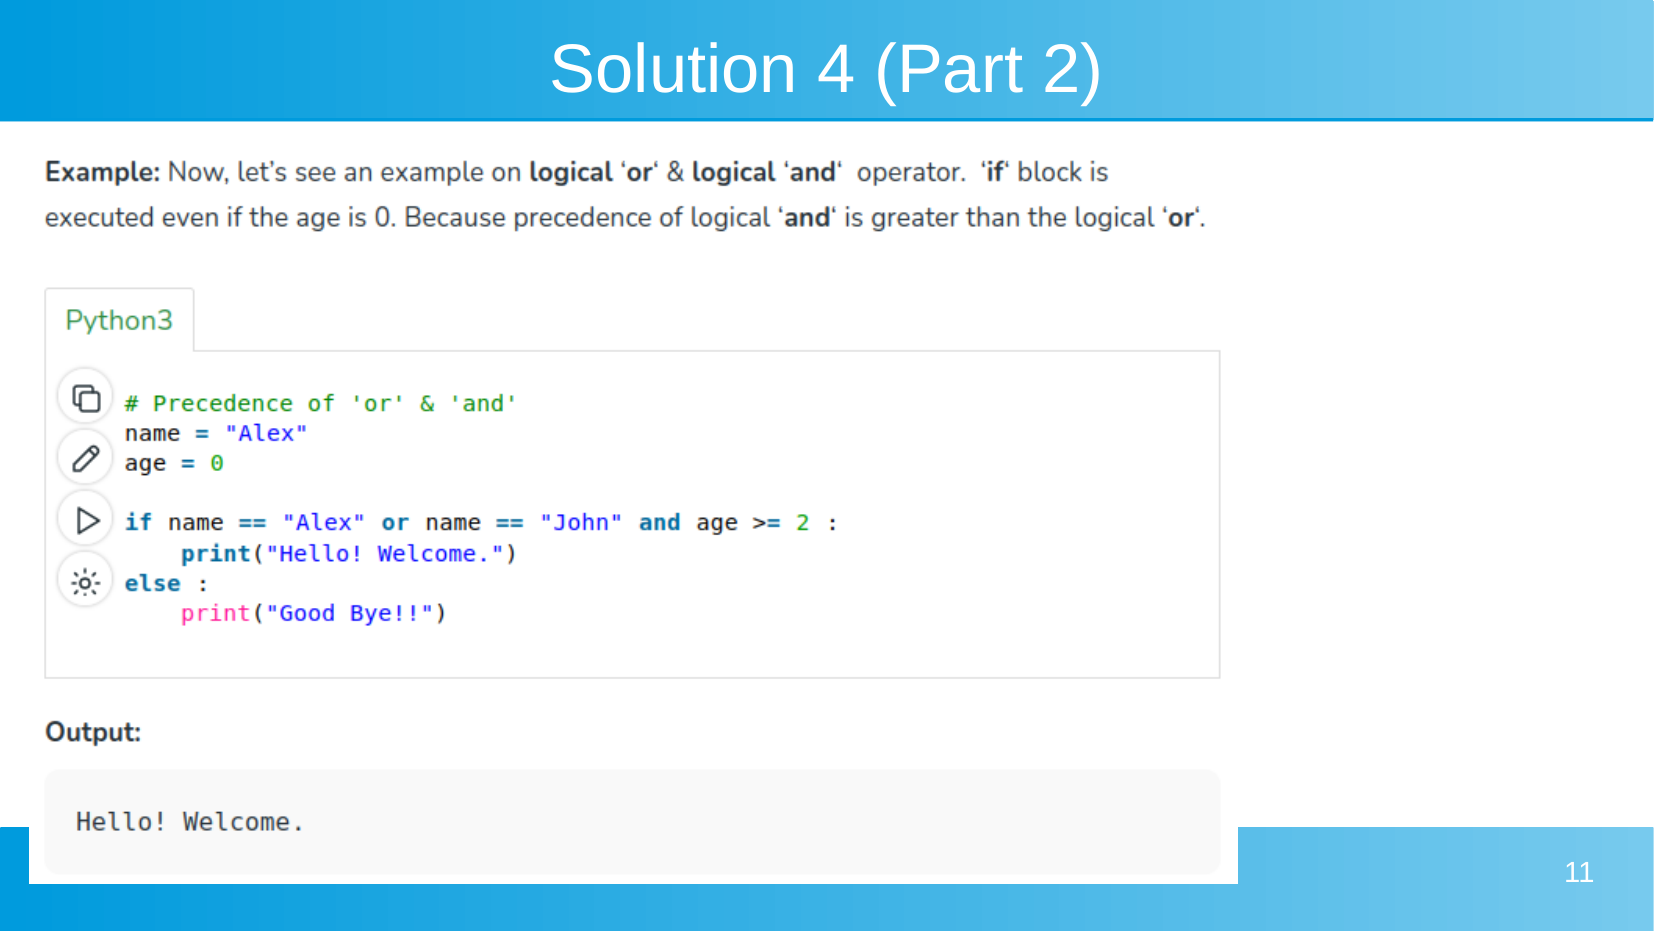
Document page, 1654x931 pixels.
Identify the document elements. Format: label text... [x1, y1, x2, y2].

picture [29, 147, 1238, 884]
title Solution 4 (Part 2) [59, 29, 1595, 108]
